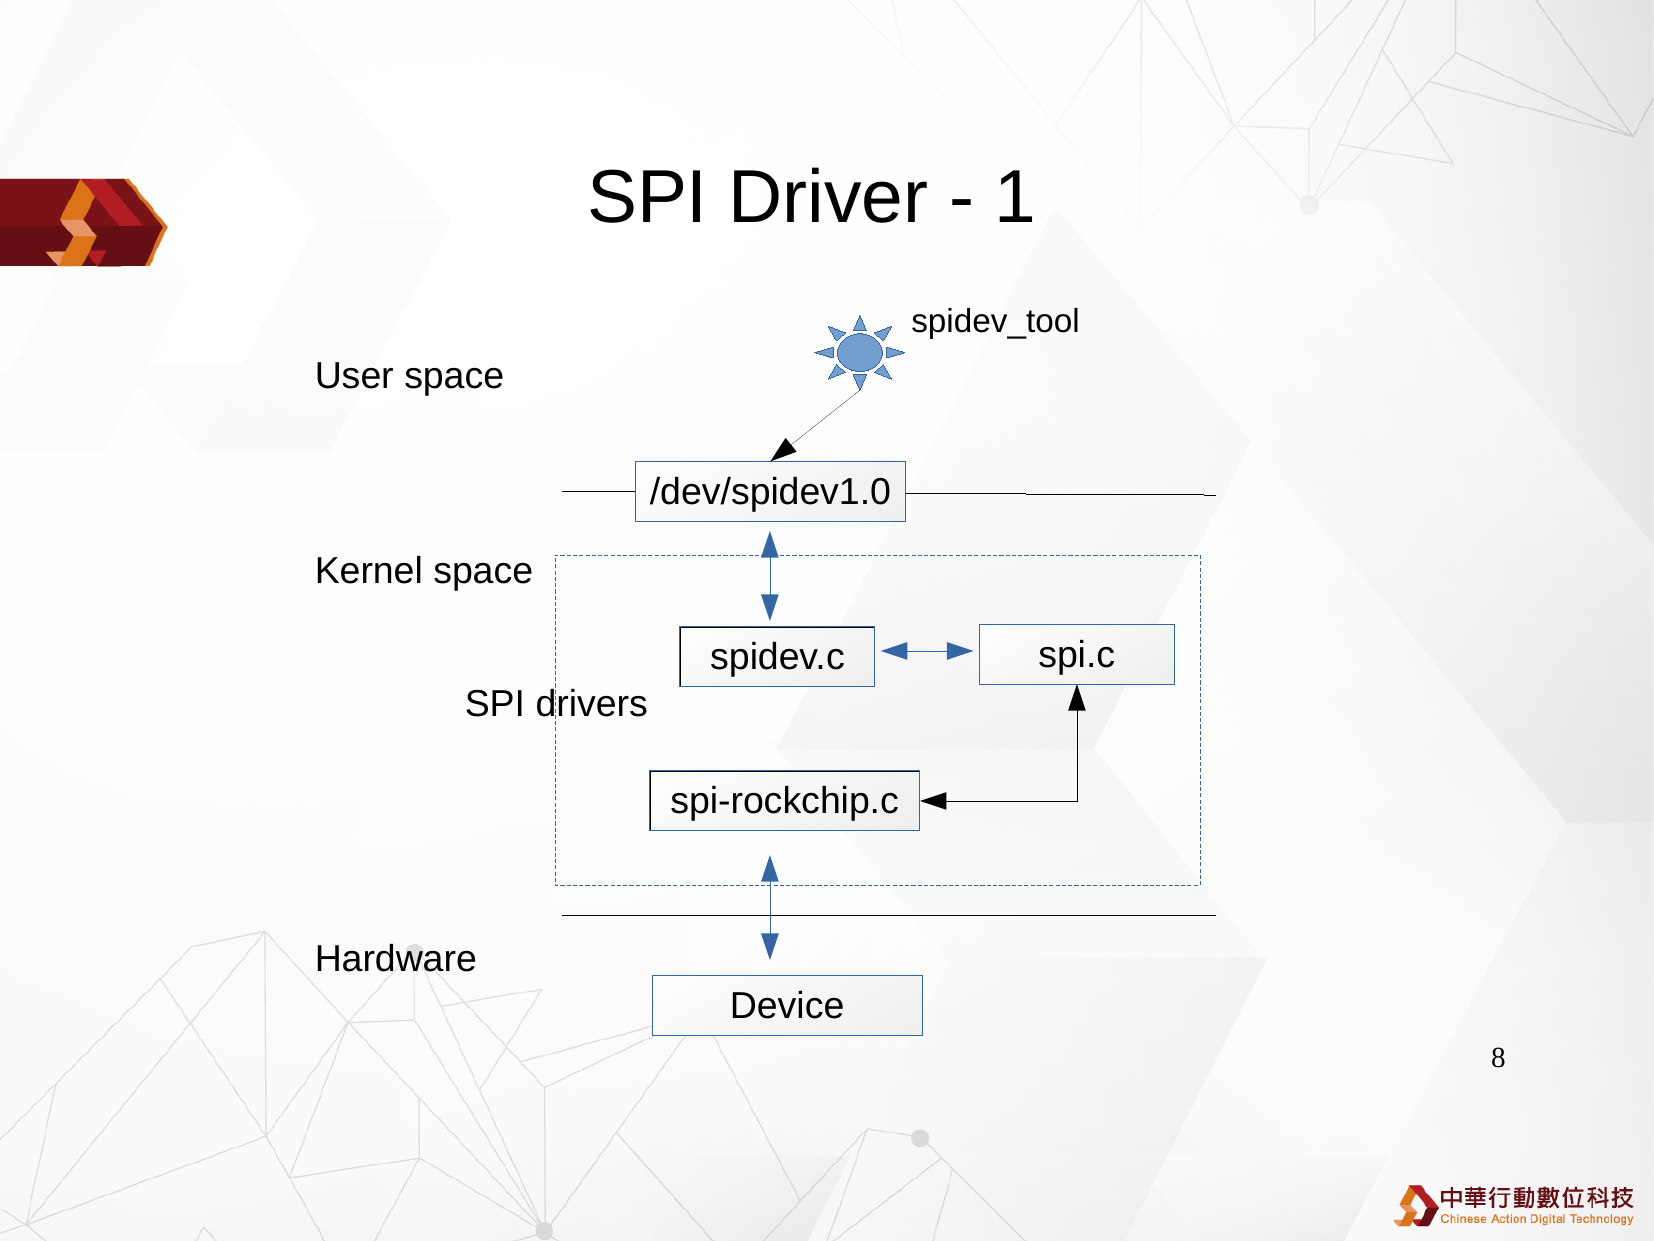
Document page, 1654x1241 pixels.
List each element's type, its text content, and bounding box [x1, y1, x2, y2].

text_box [828, 326, 846, 341]
text_box [814, 347, 834, 358]
text_box User space [300, 347, 526, 421]
text_box Hardware [300, 930, 496, 991]
text_box [853, 315, 867, 331]
text_box [828, 364, 846, 380]
text_box spidev_tool [881, 295, 1111, 361]
text_box /dev/spidev1.0 [635, 461, 906, 522]
text_box [874, 330, 881, 339]
text_box spidev.c [679, 626, 875, 687]
text_box Kernel space [300, 542, 571, 616]
text_box [837, 333, 881, 372]
text_box [853, 374, 867, 390]
title SPI Driver - 1 [118, 112, 1506, 281]
text_box spi.c [979, 624, 1175, 685]
text_box [874, 364, 892, 380]
text_box SPI drivers [450, 675, 706, 736]
picture [0, 0, 1654, 1241]
text_box Device [652, 975, 923, 1036]
text_box spi-rockchip.c [649, 770, 920, 831]
